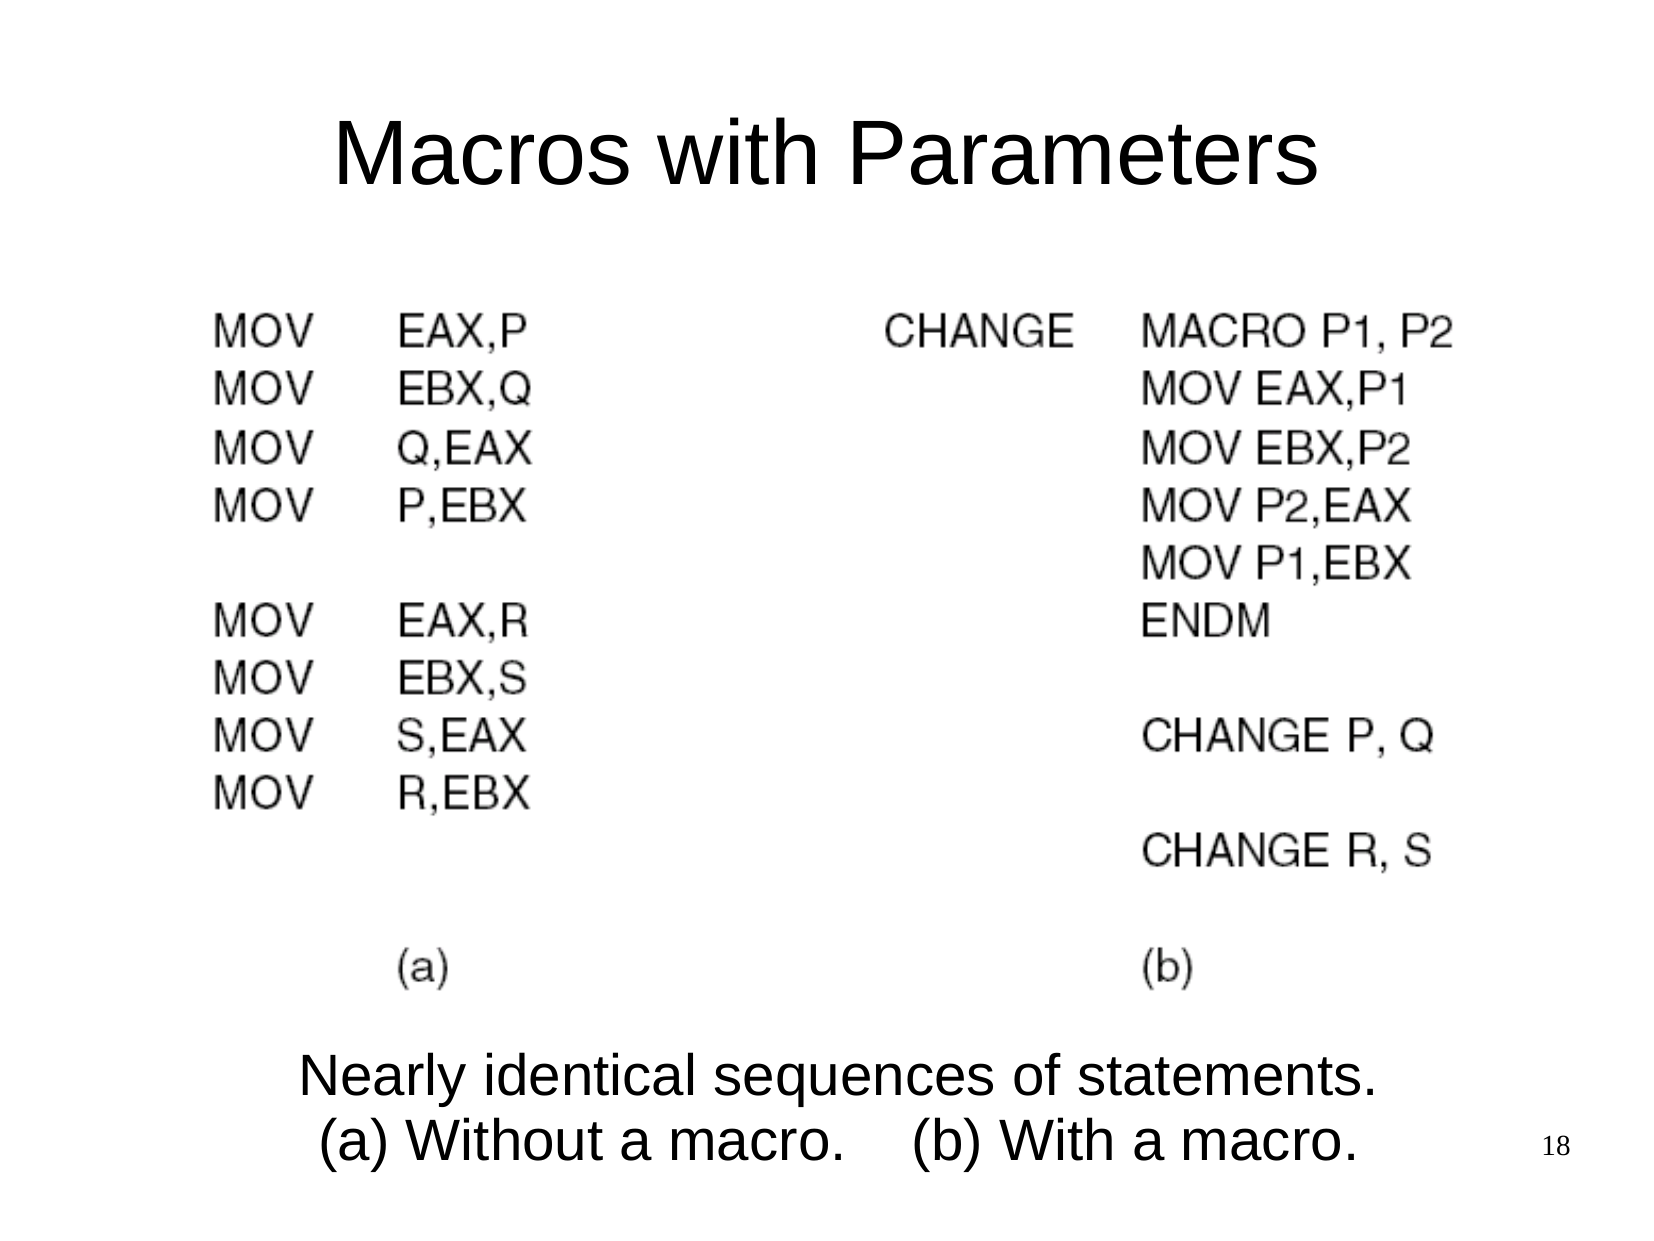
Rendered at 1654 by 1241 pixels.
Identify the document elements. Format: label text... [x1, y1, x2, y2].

title Macros with Parameters [82, 49, 1571, 257]
text_box Nearly identical sequences of statements. (a) Without a macro. (b) With a macro. [283, 1035, 1396, 1181]
picture [120, 269, 1546, 1014]
